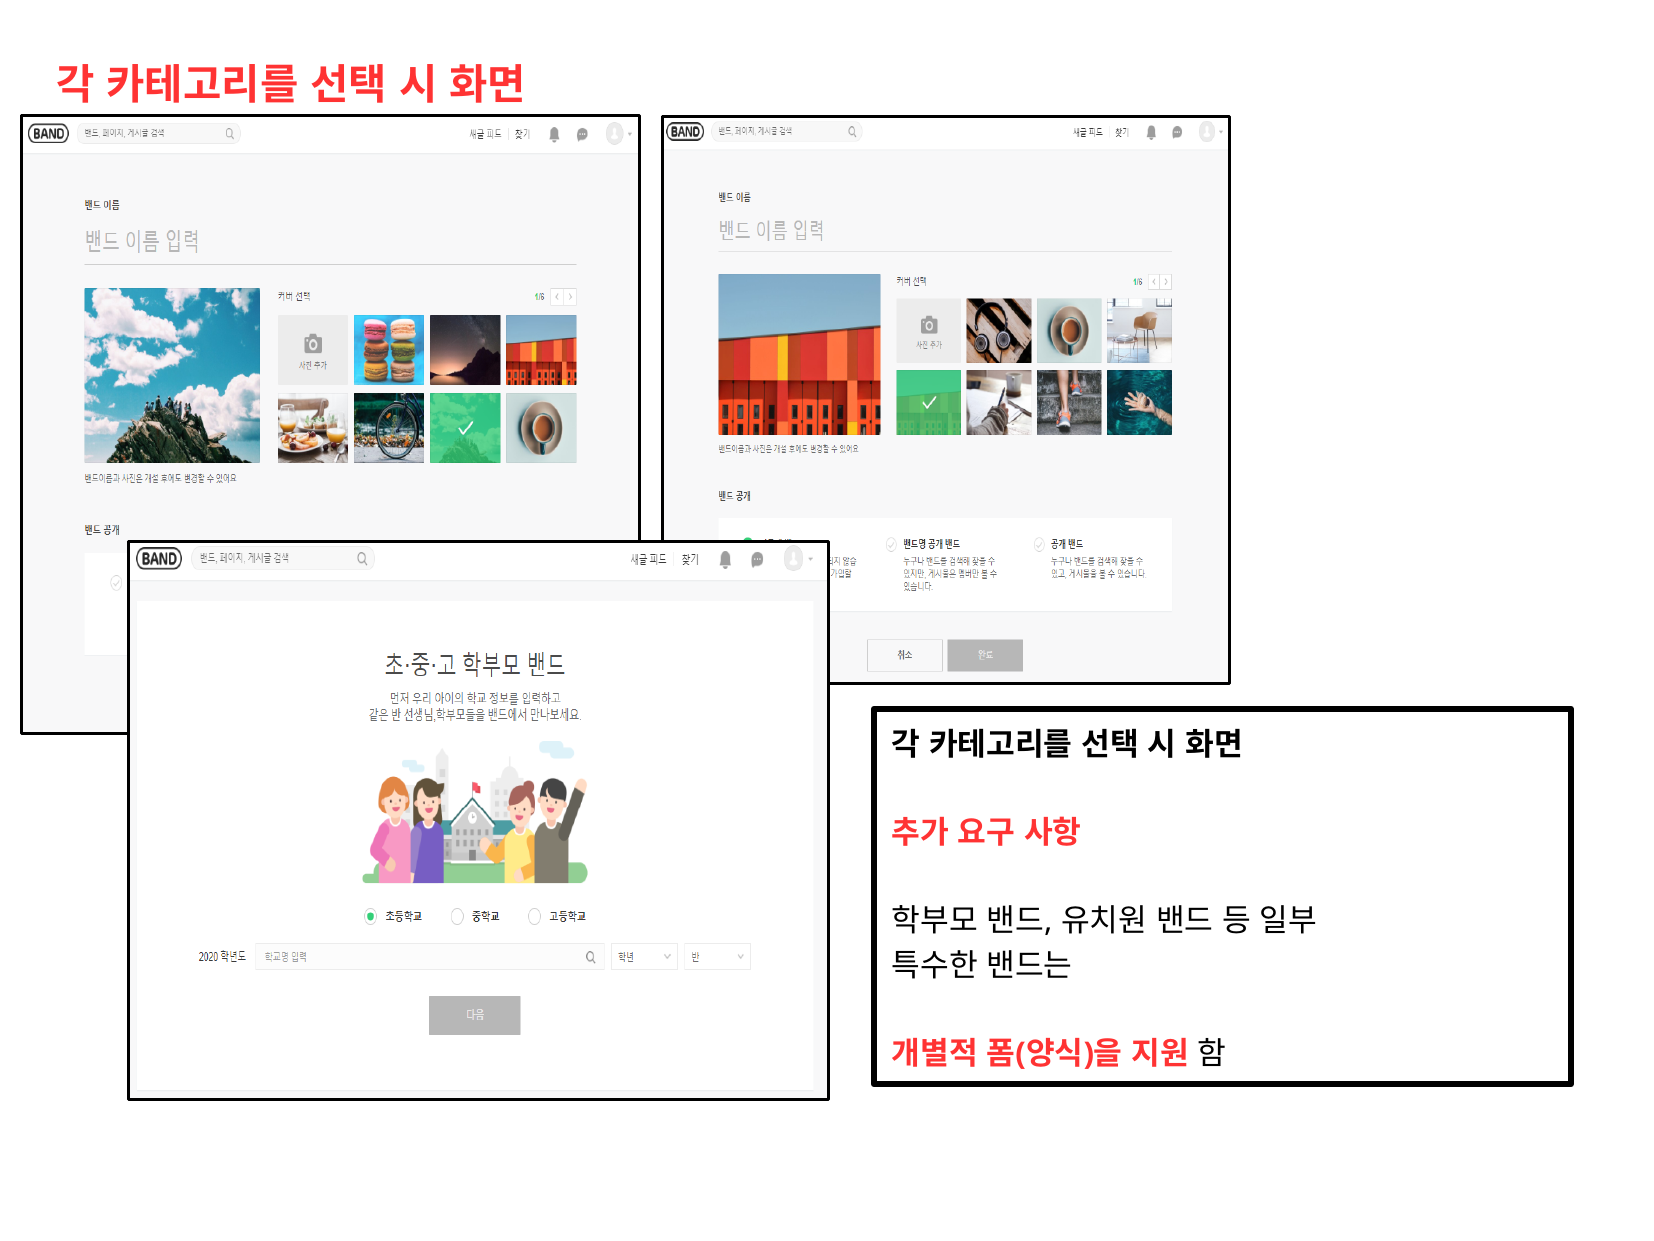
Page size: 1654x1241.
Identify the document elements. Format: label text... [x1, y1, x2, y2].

picture [663, 118, 1229, 683]
text_box 각 카테고리를 선택 시 화면 추가 요구 사항 학부모 밴드, 유치원 밴드 등 일부 특수한 밴드는 개별적 폼(양식)을 지원 함 [874, 708, 1571, 1018]
picture [129, 543, 827, 1099]
text_box 각 카테고리를 선택 시 화면 [41, 43, 603, 155]
picture [23, 117, 638, 733]
